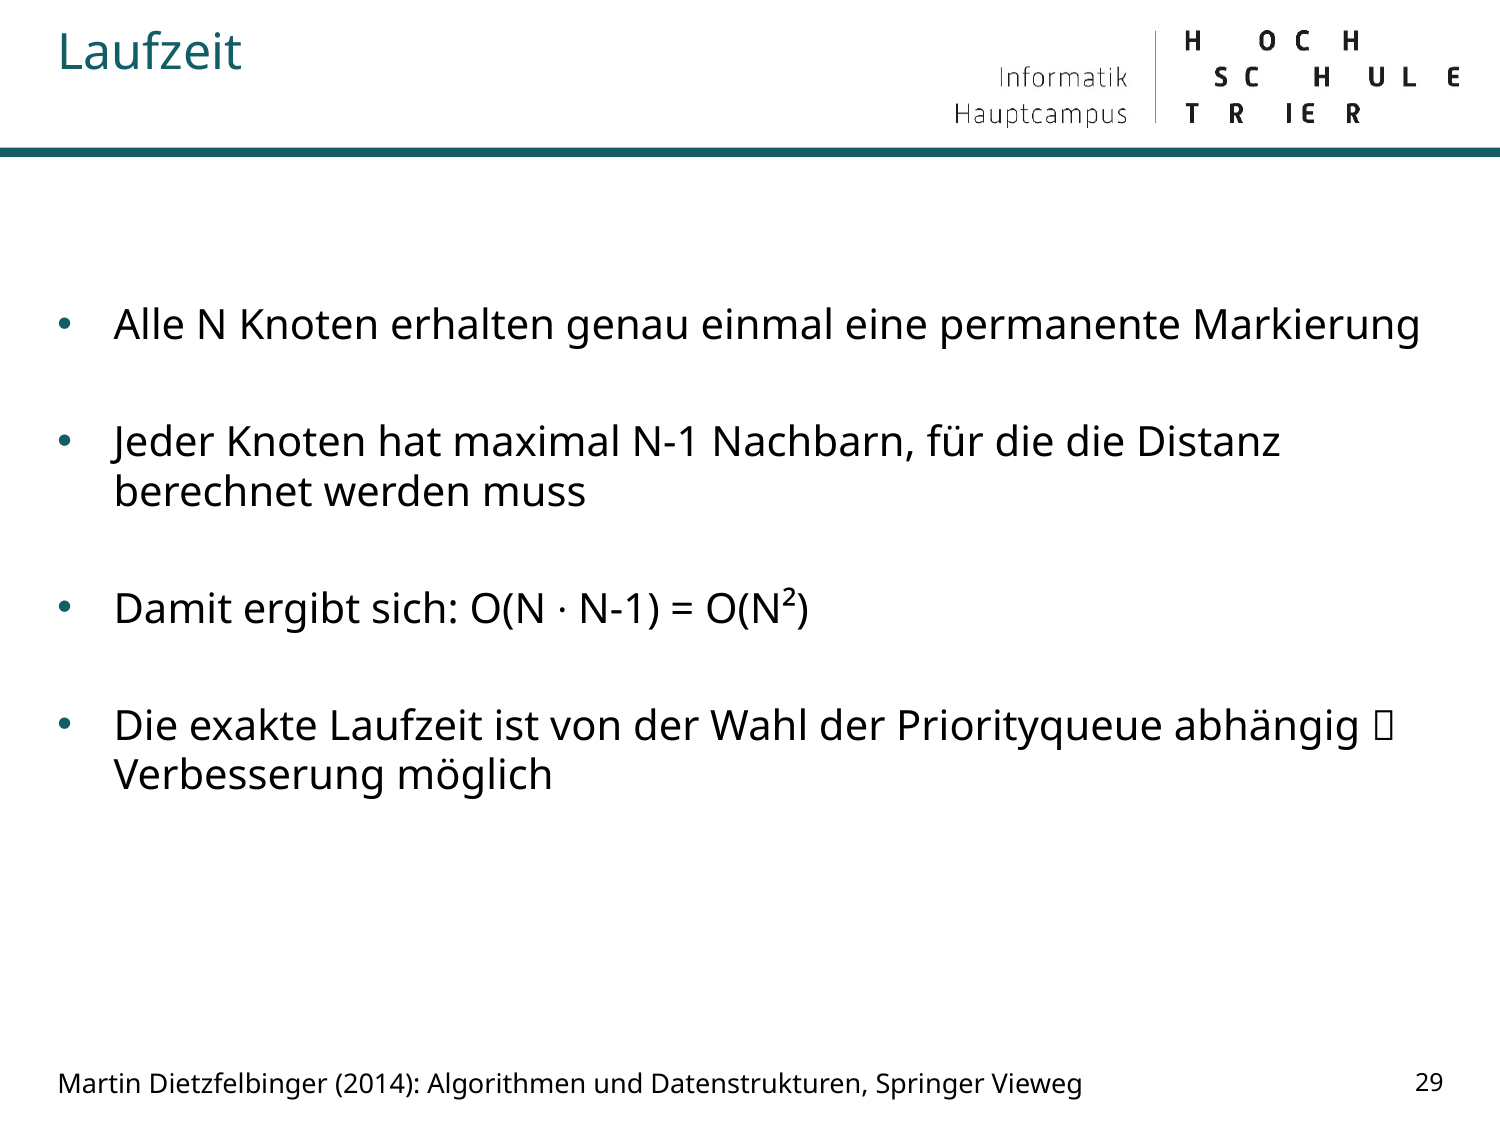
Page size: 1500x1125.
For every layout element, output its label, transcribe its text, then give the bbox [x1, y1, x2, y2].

picture [956, 30, 1459, 128]
text_box Martin Dietzfelbinger (2014): Algorithmen und Datenstrukturen, Springer Vieweg [42, 1058, 1207, 1106]
title Laufzeit [42, 12, 941, 131]
list Alle N Knoten erhalten genau einmal eine permanente Markierung Jeder Knoten hat maximal N-1 Nachbarn, für die die Distanz berechnet werden muss Damit ergibt sich: O(N · N-1) = O(N²) Die exakte Laufzeit ist von der Wahl der Priorityqueue abhängig  Verbesserung möglich [42, 290, 1460, 897]
slide_number <Foliennummer> [1222, 1058, 1459, 1106]
